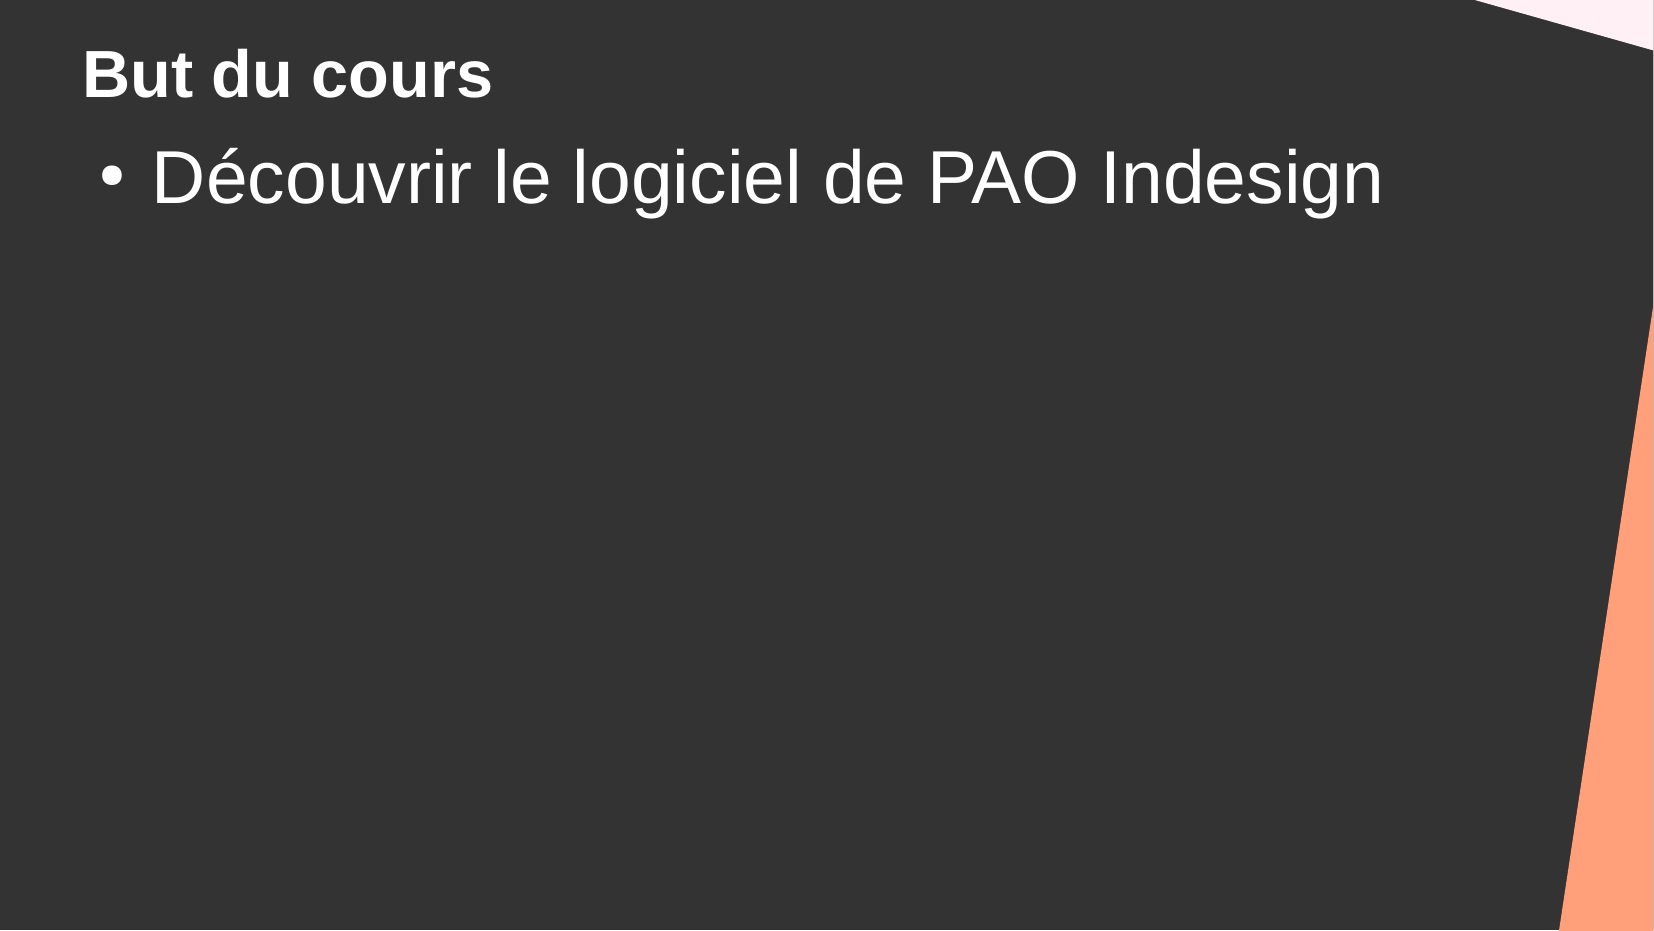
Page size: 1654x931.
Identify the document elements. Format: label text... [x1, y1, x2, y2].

text_box [1474, 0, 1654, 51]
list Découvrir le logiciel de PAO Indesign [80, 135, 1560, 762]
text_box [1558, 300, 1654, 931]
title But du cours [82, 37, 1571, 122]
